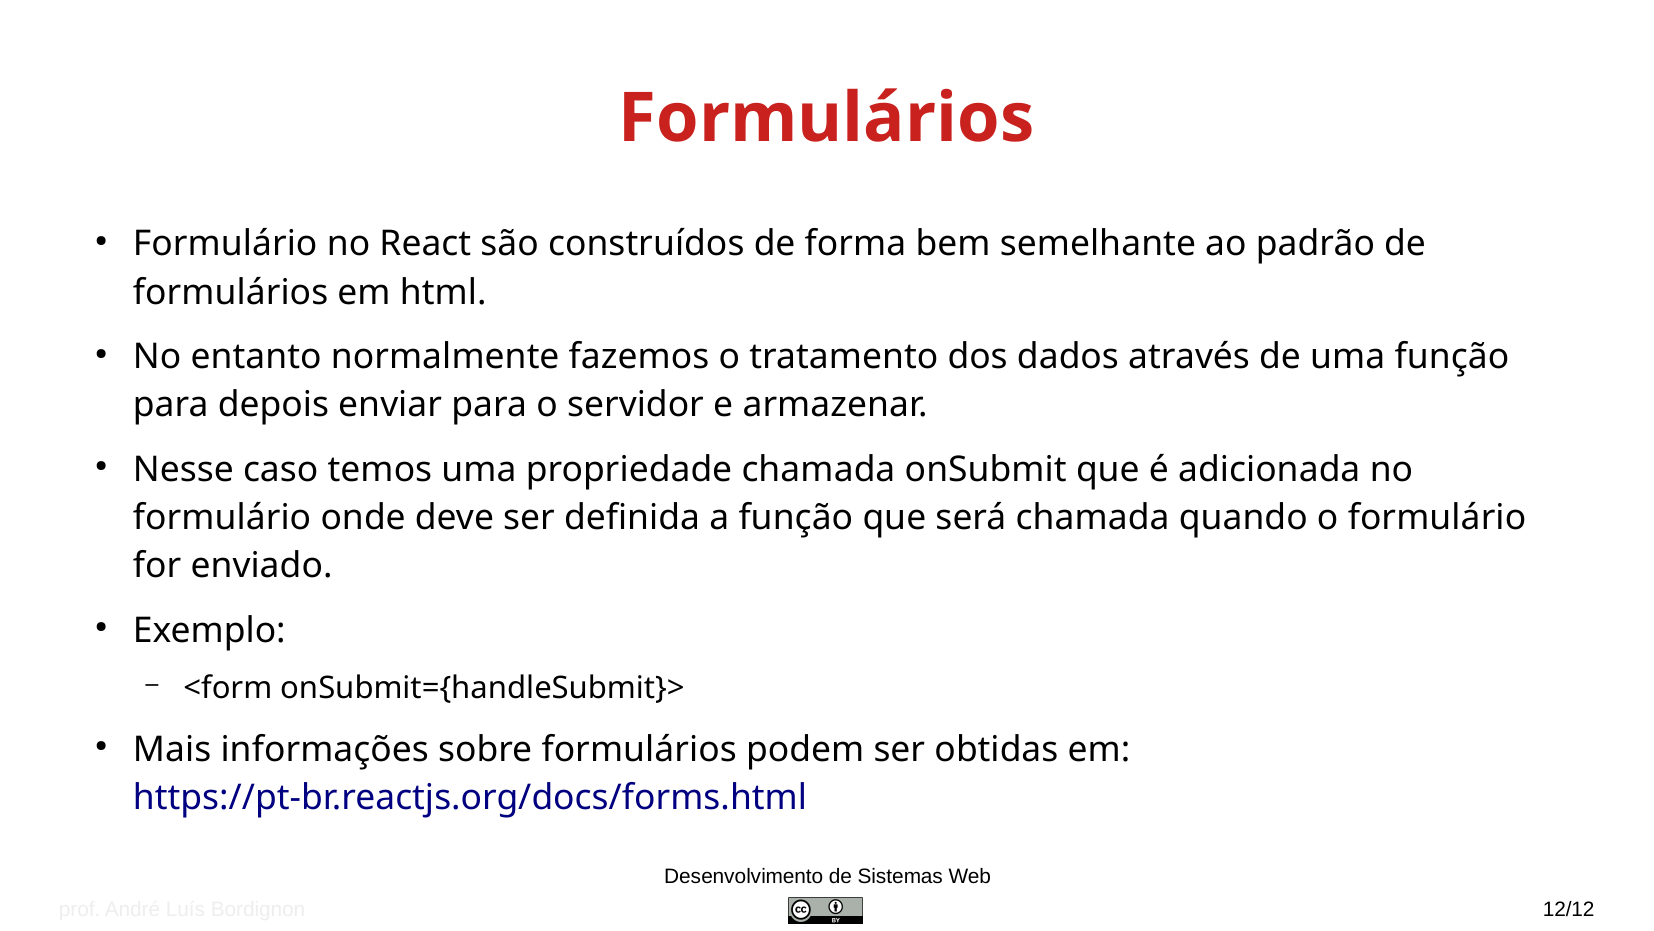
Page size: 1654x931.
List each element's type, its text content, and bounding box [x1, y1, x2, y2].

title Formulários [82, 37, 1571, 193]
picture [788, 897, 863, 924]
list Formulário no React são construídos de forma bem semelhante ao padrão de formulários em html. No entanto normalmente fazemos o tratamento dos dados através de uma função para depois enviar para o servidor e armazenar. Nesse caso temos uma propriedade chamada onSubmit que é adicionada no formulário onde deve ser definida a função que será chamada quando o formulário for enviado. Exemplo: <form onSubmit={handleSubmit}> Mais informações sobre formulários podem ser obtidas em: https://pt-br.reactjs.org/docs/forms.html [82, 217, 1571, 827]
